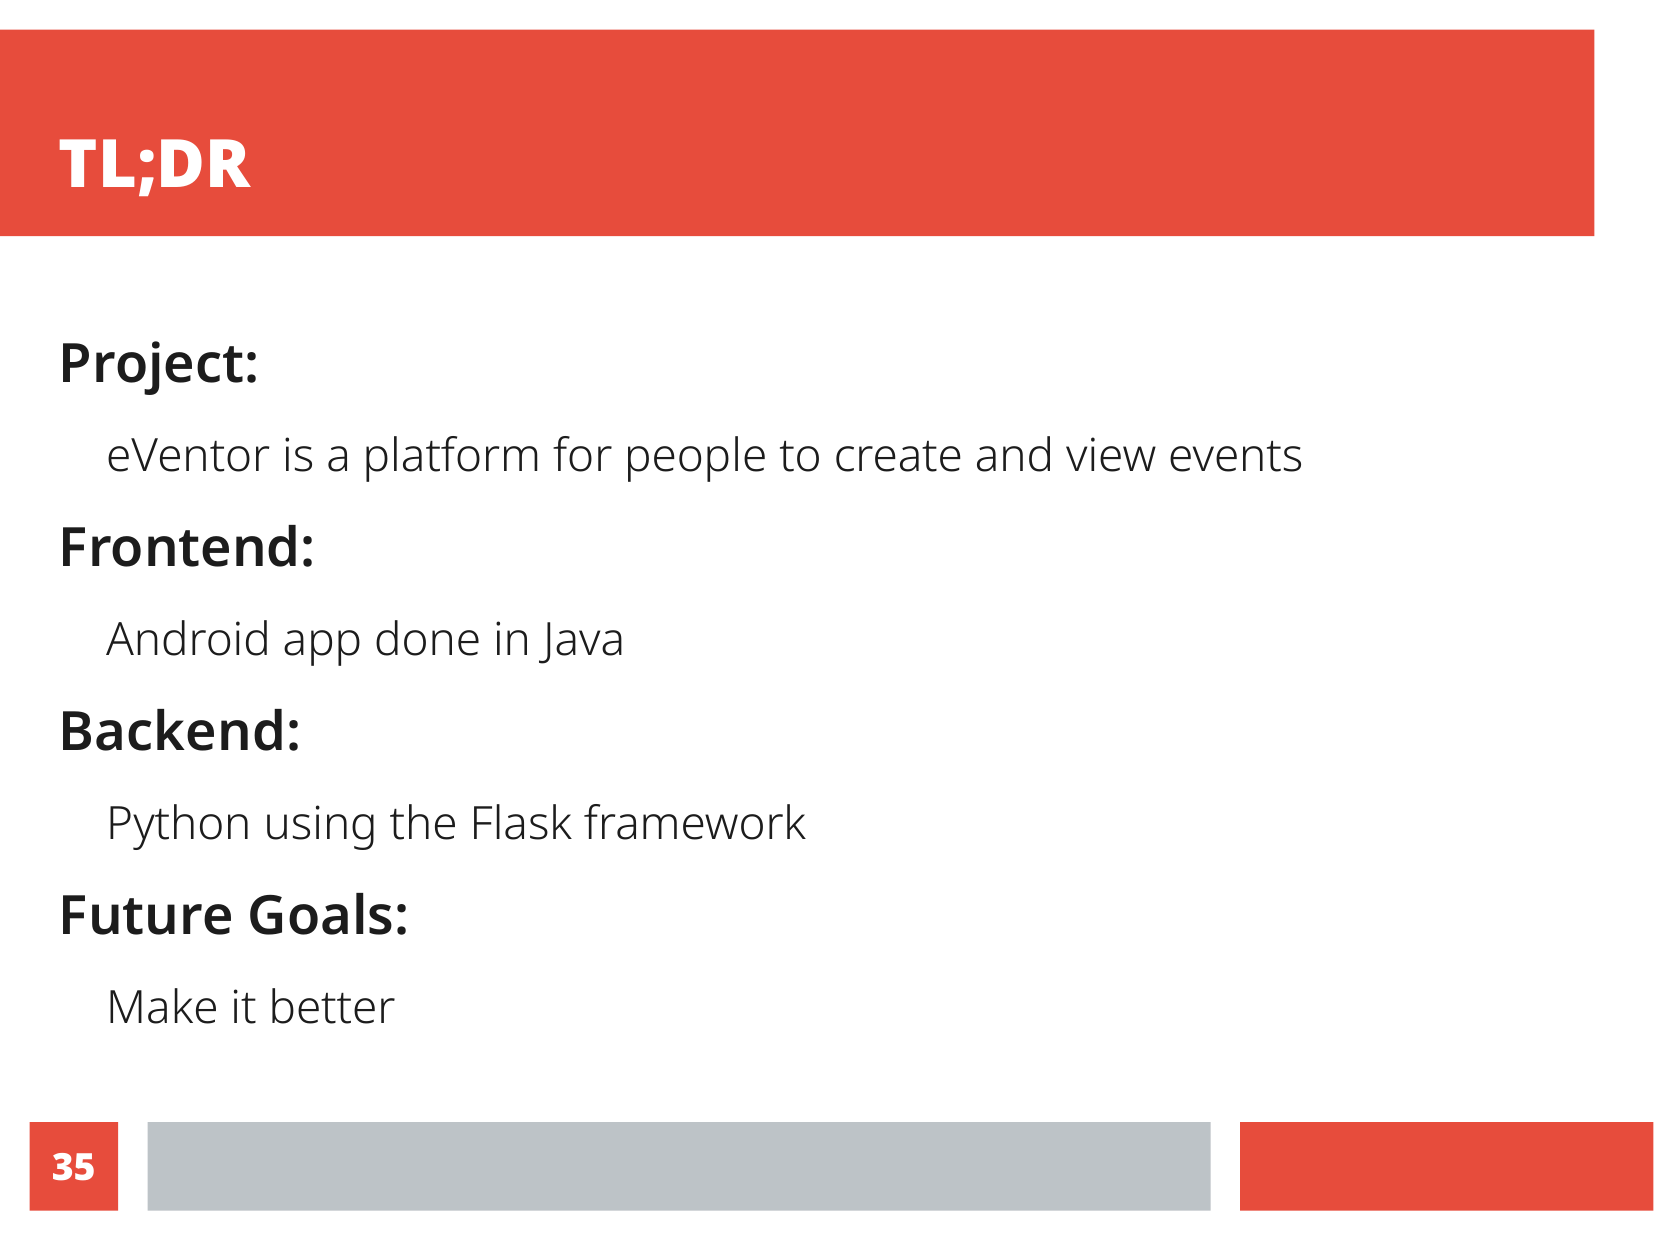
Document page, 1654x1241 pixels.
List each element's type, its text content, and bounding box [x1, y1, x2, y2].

title TL;DR [59, 59, 1595, 207]
list Project: eVentor is a platform for people to create and view events Frontend: Android app done in Java Backend: Python using the Flask framework Future Goals: Make it better [59, 324, 1565, 1093]
